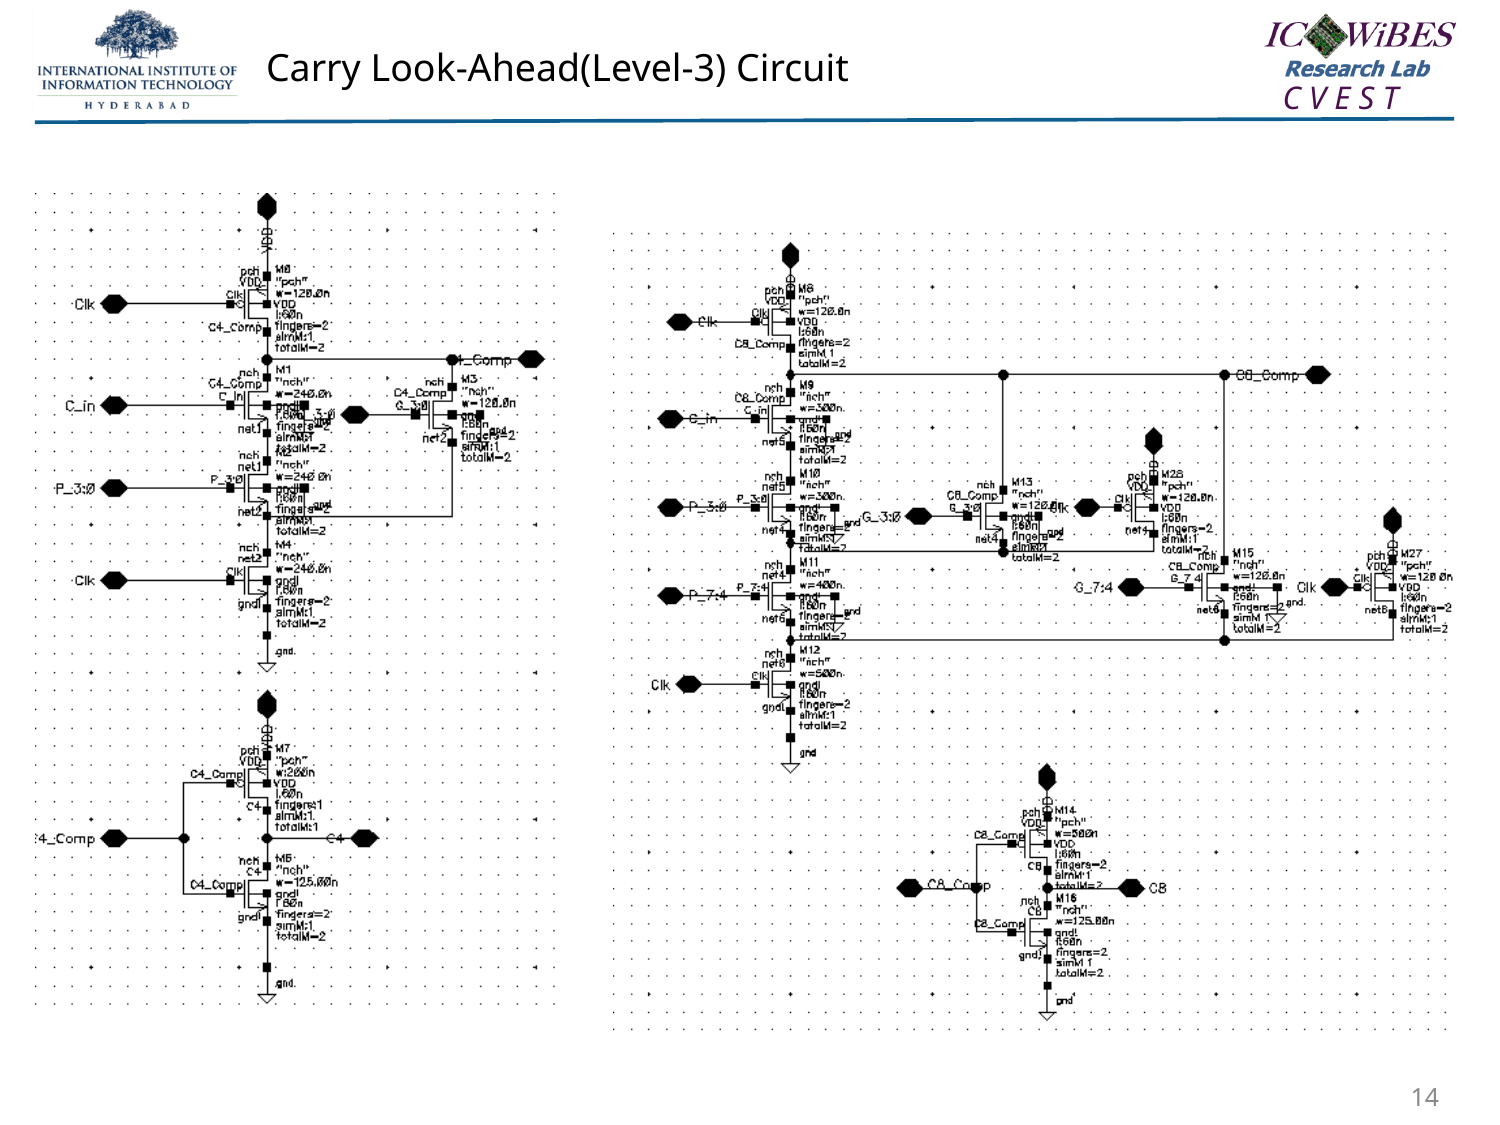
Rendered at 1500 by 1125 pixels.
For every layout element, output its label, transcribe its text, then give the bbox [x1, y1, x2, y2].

picture [31, 2, 247, 115]
title Carry Look-Ahead(Level-3) Circuit [251, 23, 1195, 110]
picture [1261, 12, 1458, 82]
picture [613, 224, 1463, 1038]
slide_number <number> [1329, 1074, 1455, 1123]
picture [35, 193, 563, 1013]
